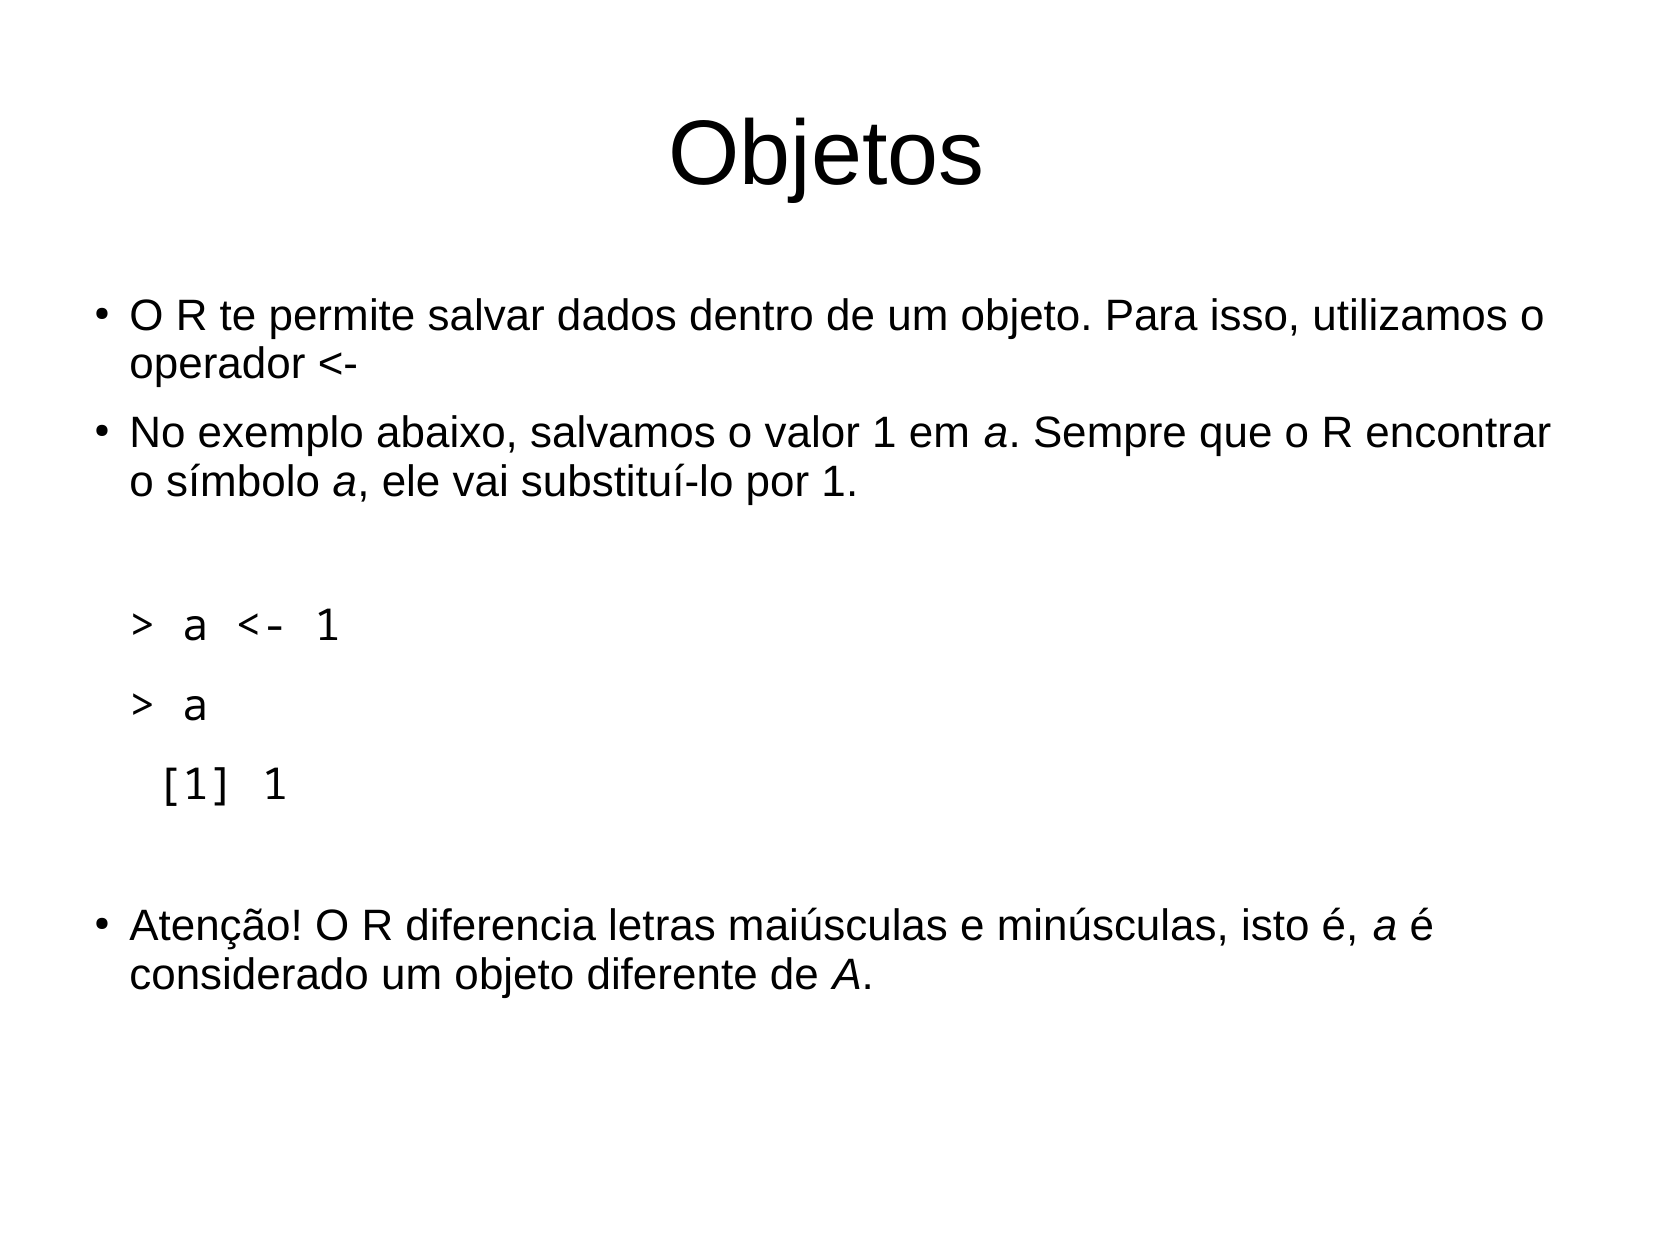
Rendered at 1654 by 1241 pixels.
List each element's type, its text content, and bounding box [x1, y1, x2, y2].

title Objetos [82, 49, 1571, 257]
list O R te permite salvar dados dentro de um objeto. Para isso, utilizamos o operador <- No exemplo abaixo, salvamos o valor 1 em a. Sempre que o R encontrar o símbolo a, ele vai substituí-lo por 1. > a <- 1 > a [1] 1 Atenção! O R diferencia letras maiúsculas e minúsculas, isto é, a é considerado um objeto diferente de A. [82, 290, 1571, 1010]
